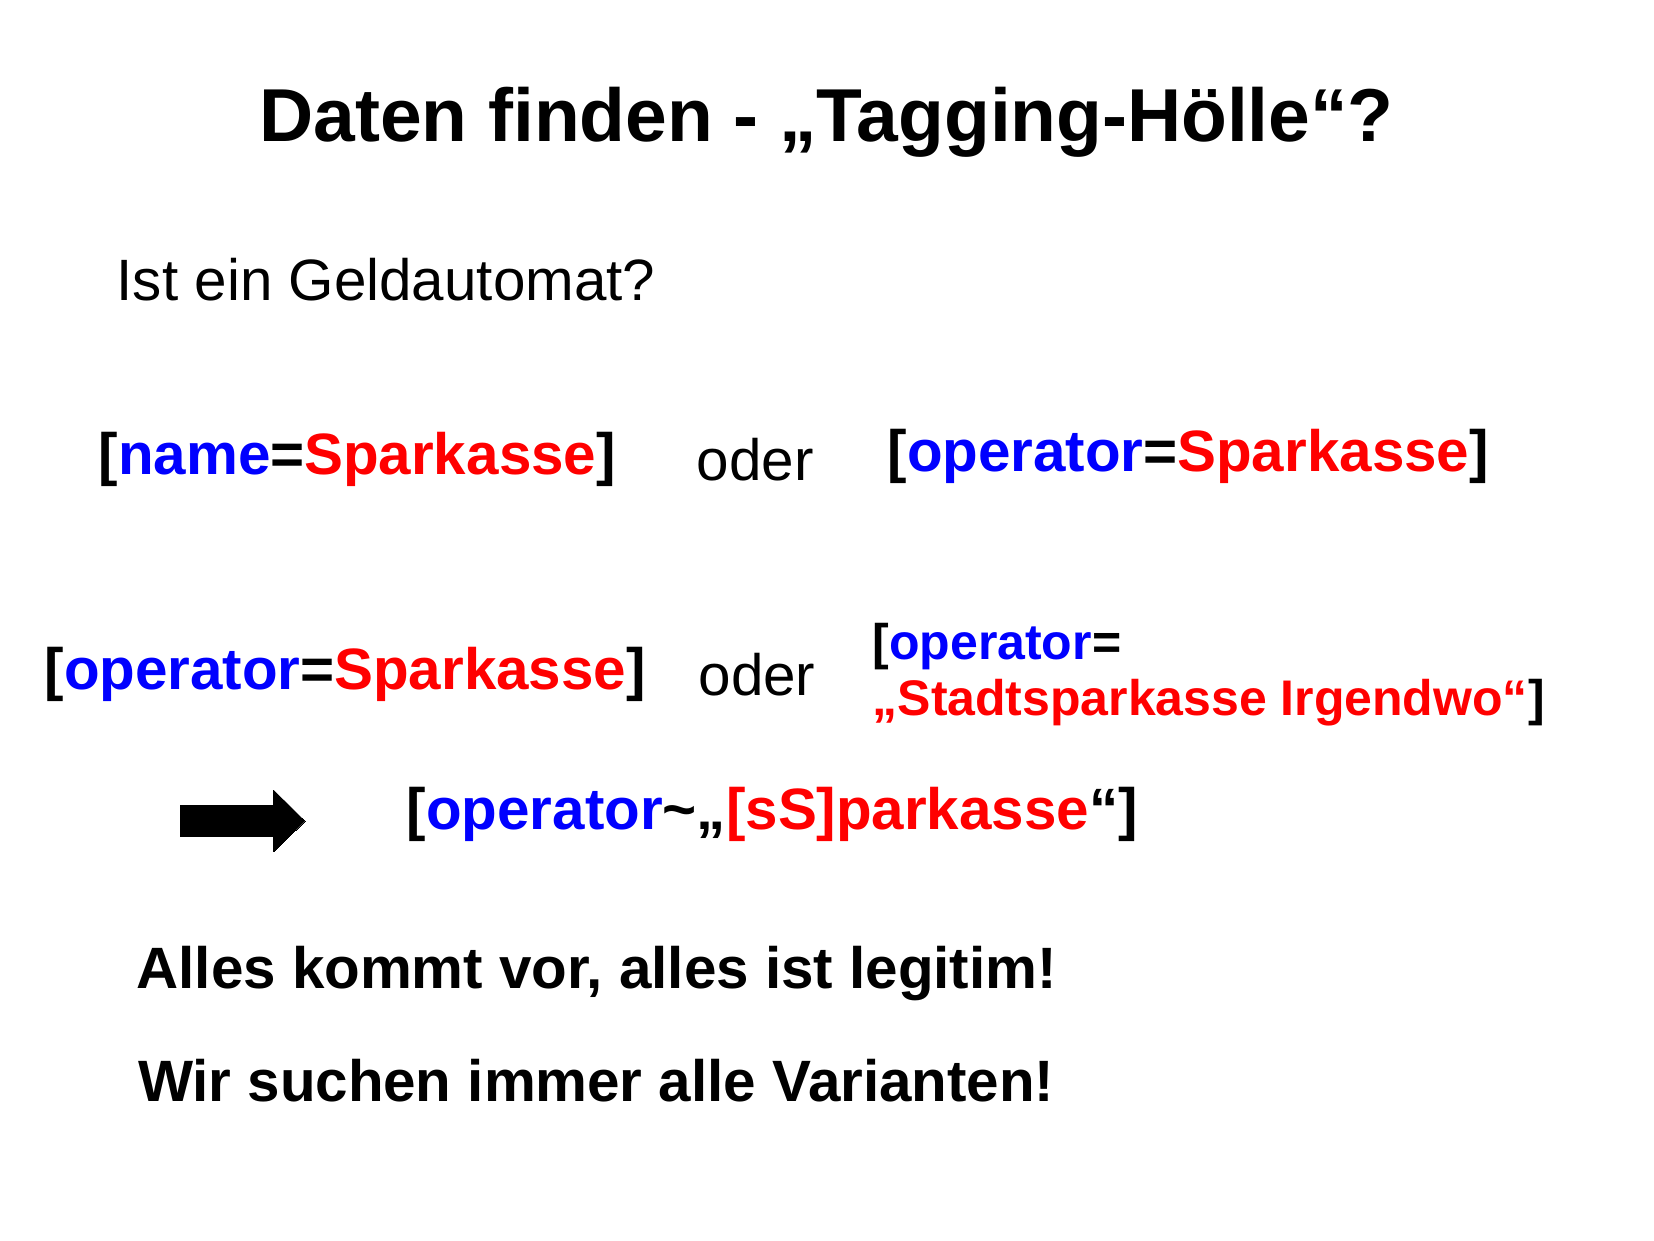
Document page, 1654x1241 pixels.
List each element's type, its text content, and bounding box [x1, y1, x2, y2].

text_box [operator=Sparkasse] [30, 629, 662, 710]
text_box Alles kommt vor, alles ist legitim! [121, 928, 1073, 1009]
text_box Daten finden - „Tagging-Hölle“? [244, 65, 1409, 165]
text_box [operator~„[sS]parkasse“] [392, 769, 1154, 850]
text_box oder [683, 635, 831, 721]
text_box Ist ein Geldautomat? [102, 240, 672, 321]
text_box Wir suchen immer alle Varianten! [123, 1041, 1071, 1122]
text_box [operator=Sparkasse] [872, 411, 1505, 492]
text_box [180, 790, 306, 852]
text_box [name=Sparkasse] [84, 414, 632, 495]
text_box [operator= „Stadtsparkasse Irgendwo“] [857, 607, 1561, 734]
text_box oder [682, 420, 829, 501]
